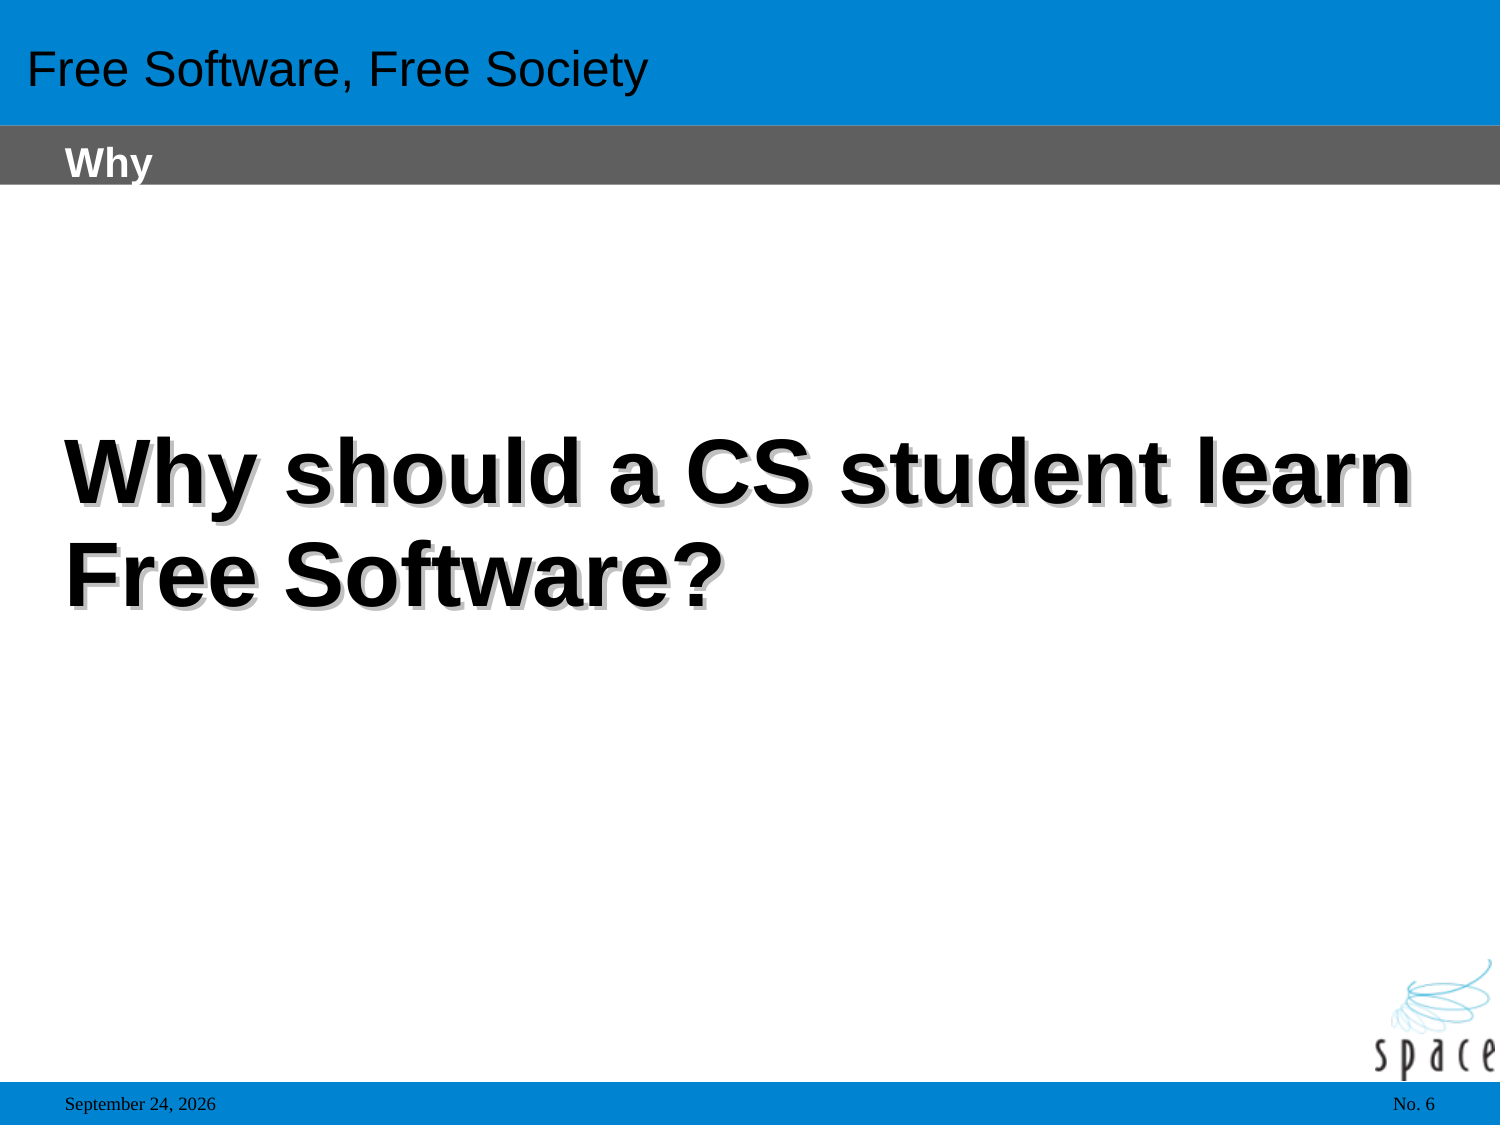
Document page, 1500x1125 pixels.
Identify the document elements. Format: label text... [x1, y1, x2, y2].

list Why should a CS student learn Free Software? [64, 420, 1436, 680]
title Why [64, 139, 1436, 187]
picture [1375, 959, 1495, 1081]
